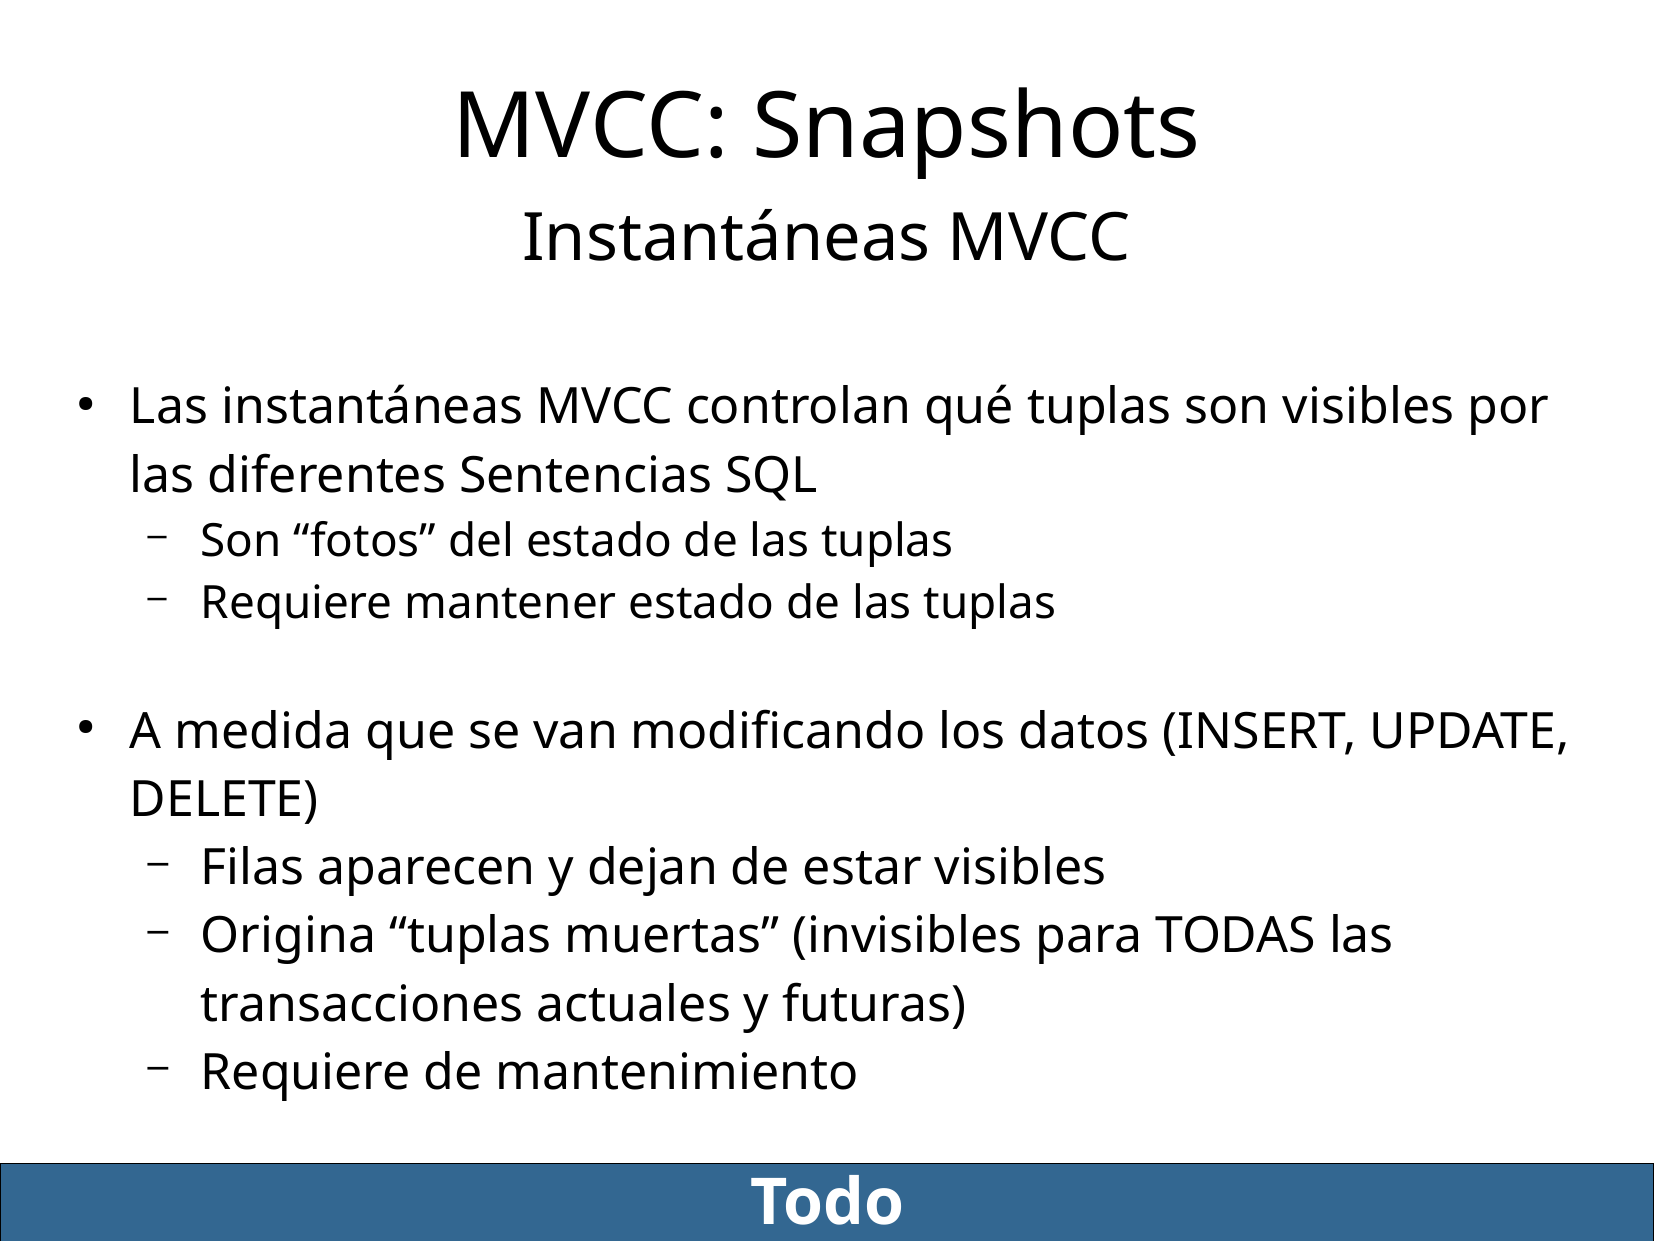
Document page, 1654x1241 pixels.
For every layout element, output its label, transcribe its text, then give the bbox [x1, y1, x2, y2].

list Instantáneas MVCC Las instantáneas MVCC controlan qué tuplas son visibles por las diferentes Sentencias SQL Son “fotos” del estado de las tuplas Requiere mantener estado de las tuplas A medida que se van modificando los datos (INSERT, UPDATE, DELETE) Filas aparecen y dejan de estar visibles Origina “tuplas muertas” (invisibles para TODAS las transacciones actuales y futuras) Requiere de mantenimiento [59, 188, 1595, 1241]
title MVCC: Snapshots [82, 49, 1571, 188]
